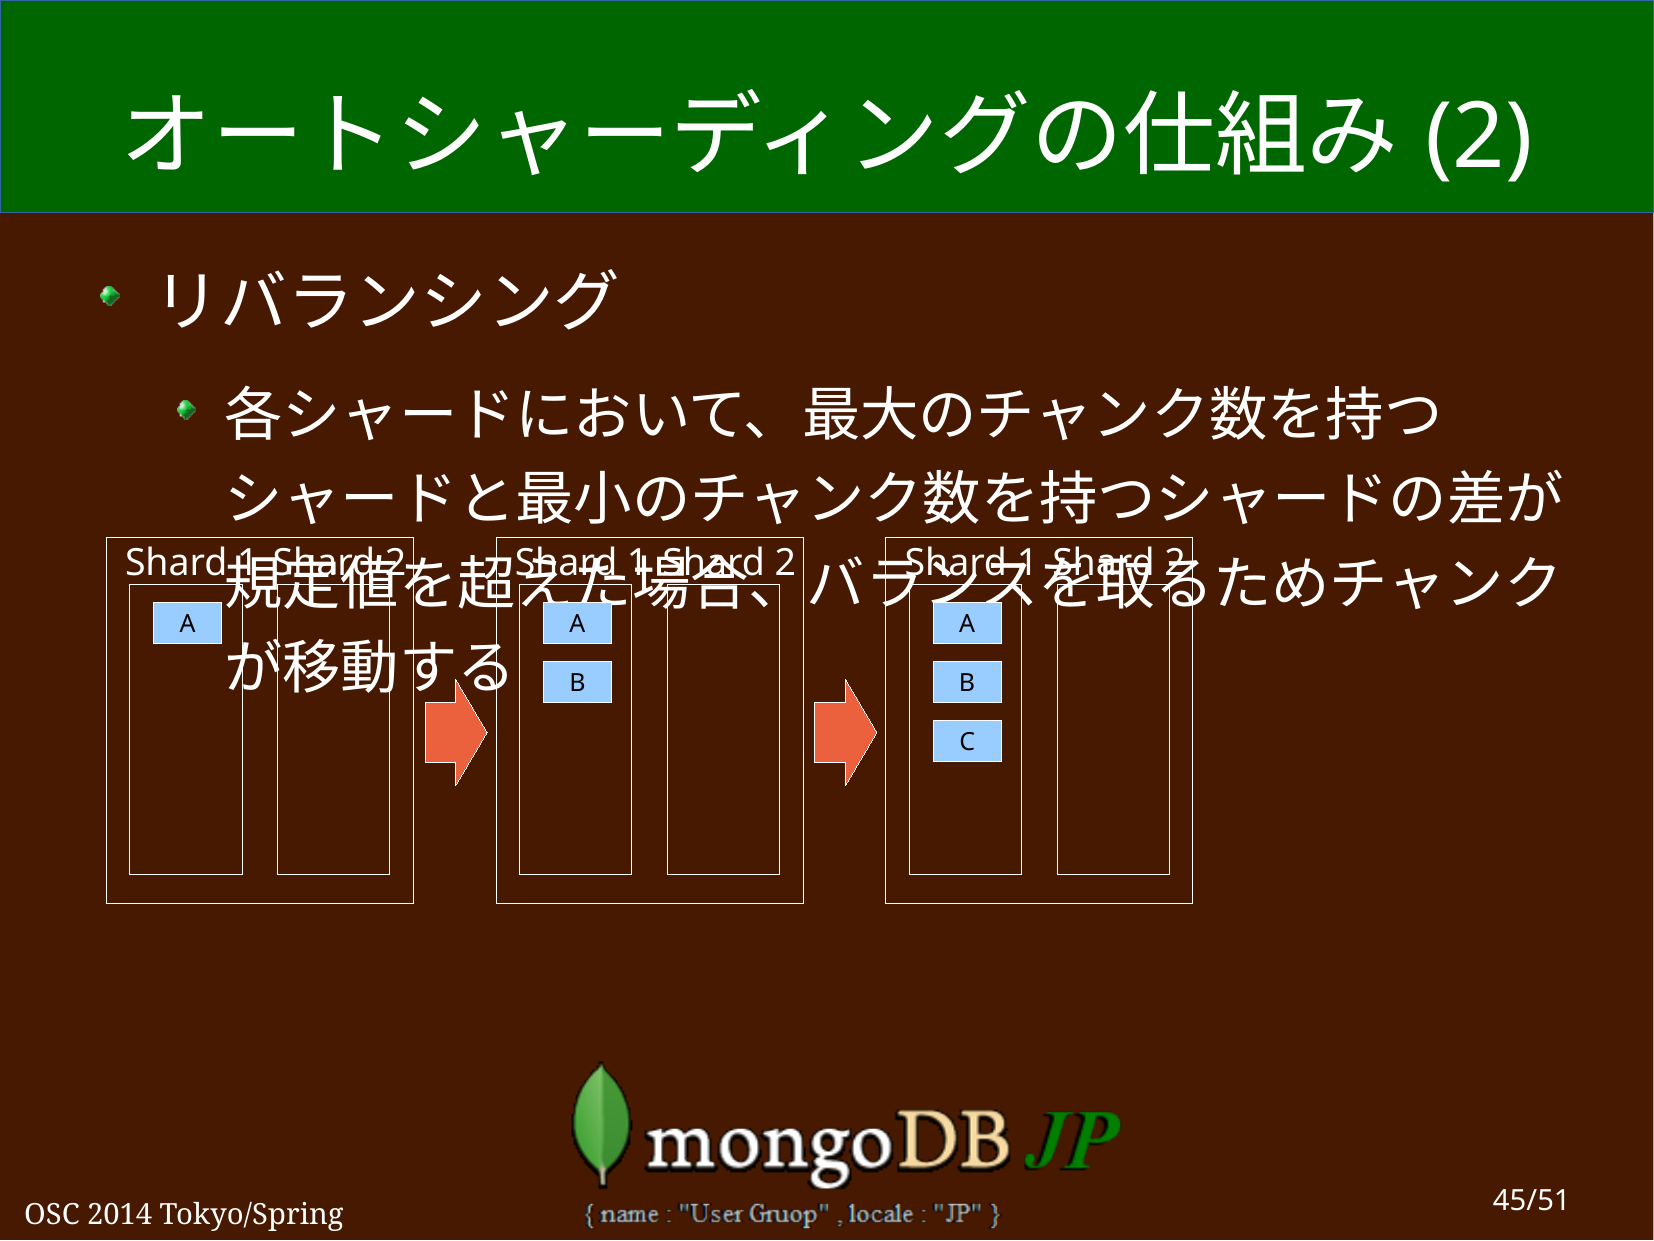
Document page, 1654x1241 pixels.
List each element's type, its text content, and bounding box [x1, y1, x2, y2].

text_box Shard 2 [643, 528, 815, 591]
text_box Shard 2 [253, 528, 426, 591]
text_box [885, 591, 1193, 904]
text_box Shard 1 [106, 528, 253, 591]
text_box Shard 1 [885, 528, 1033, 591]
text_box B [933, 661, 1002, 703]
text_box [496, 591, 804, 904]
text_box Shard 2 [1033, 528, 1205, 591]
text_box Shard 1 [496, 528, 643, 591]
text_box [425, 679, 488, 786]
text_box [814, 679, 877, 786]
text_box [106, 591, 414, 904]
text_box C [933, 720, 1002, 762]
picture [566, 1066, 1140, 1241]
title オートシャーディングの仕組み(2) [82, 49, 1571, 207]
text_box B [543, 661, 612, 703]
list リバランシング 各シャードにおいて、最大のチャンク数を持つシャードと最小のチャンク数を持つシャードの差が規定値を超えた場合、バランスを取るためチャンクが移動する 新規にシャードを追加した場合も同様にリバランシングが起きる [82, 247, 1571, 1066]
